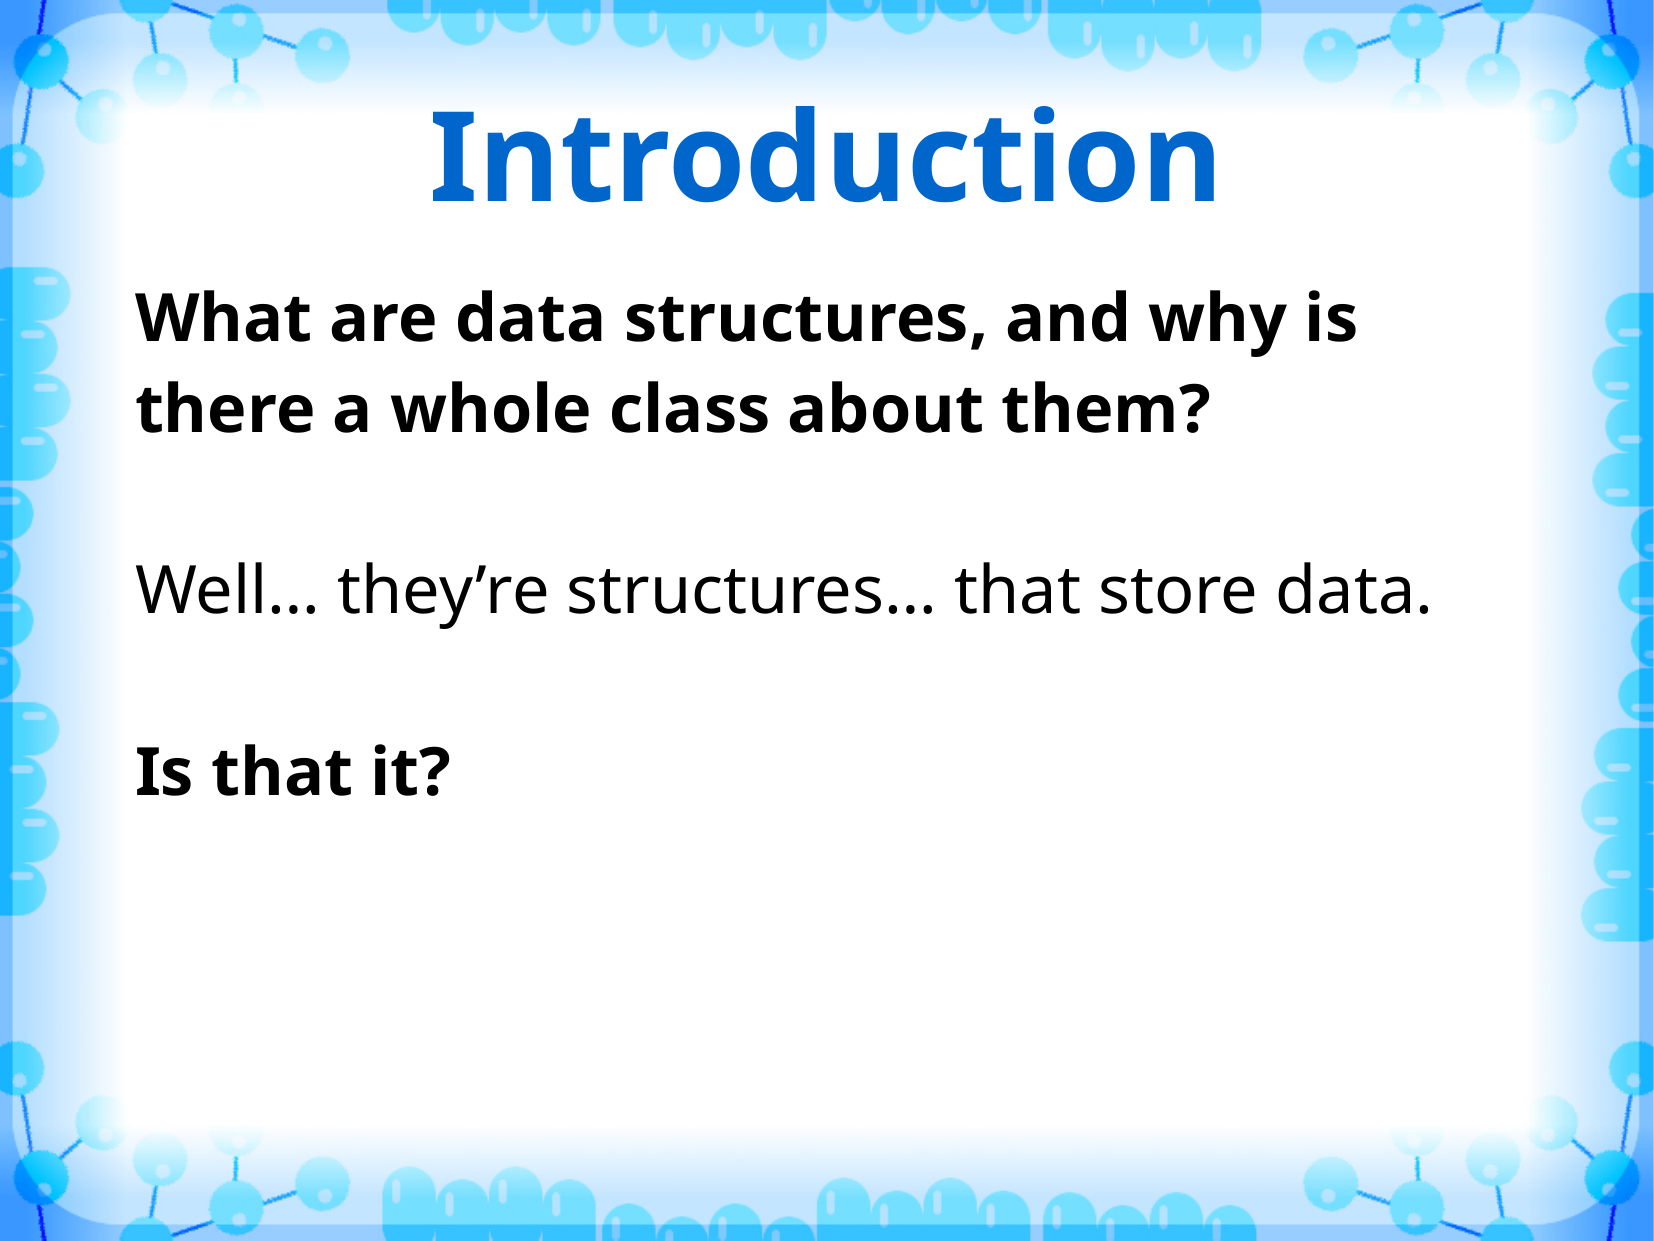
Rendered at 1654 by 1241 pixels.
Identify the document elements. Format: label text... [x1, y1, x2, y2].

picture [0, 0, 1654, 1241]
text_box What are data structures, and why is there a whole class about them? Well… they’re structures… that store data. Is that it? [135, 270, 1531, 1066]
title Introduction [82, 49, 1571, 257]
